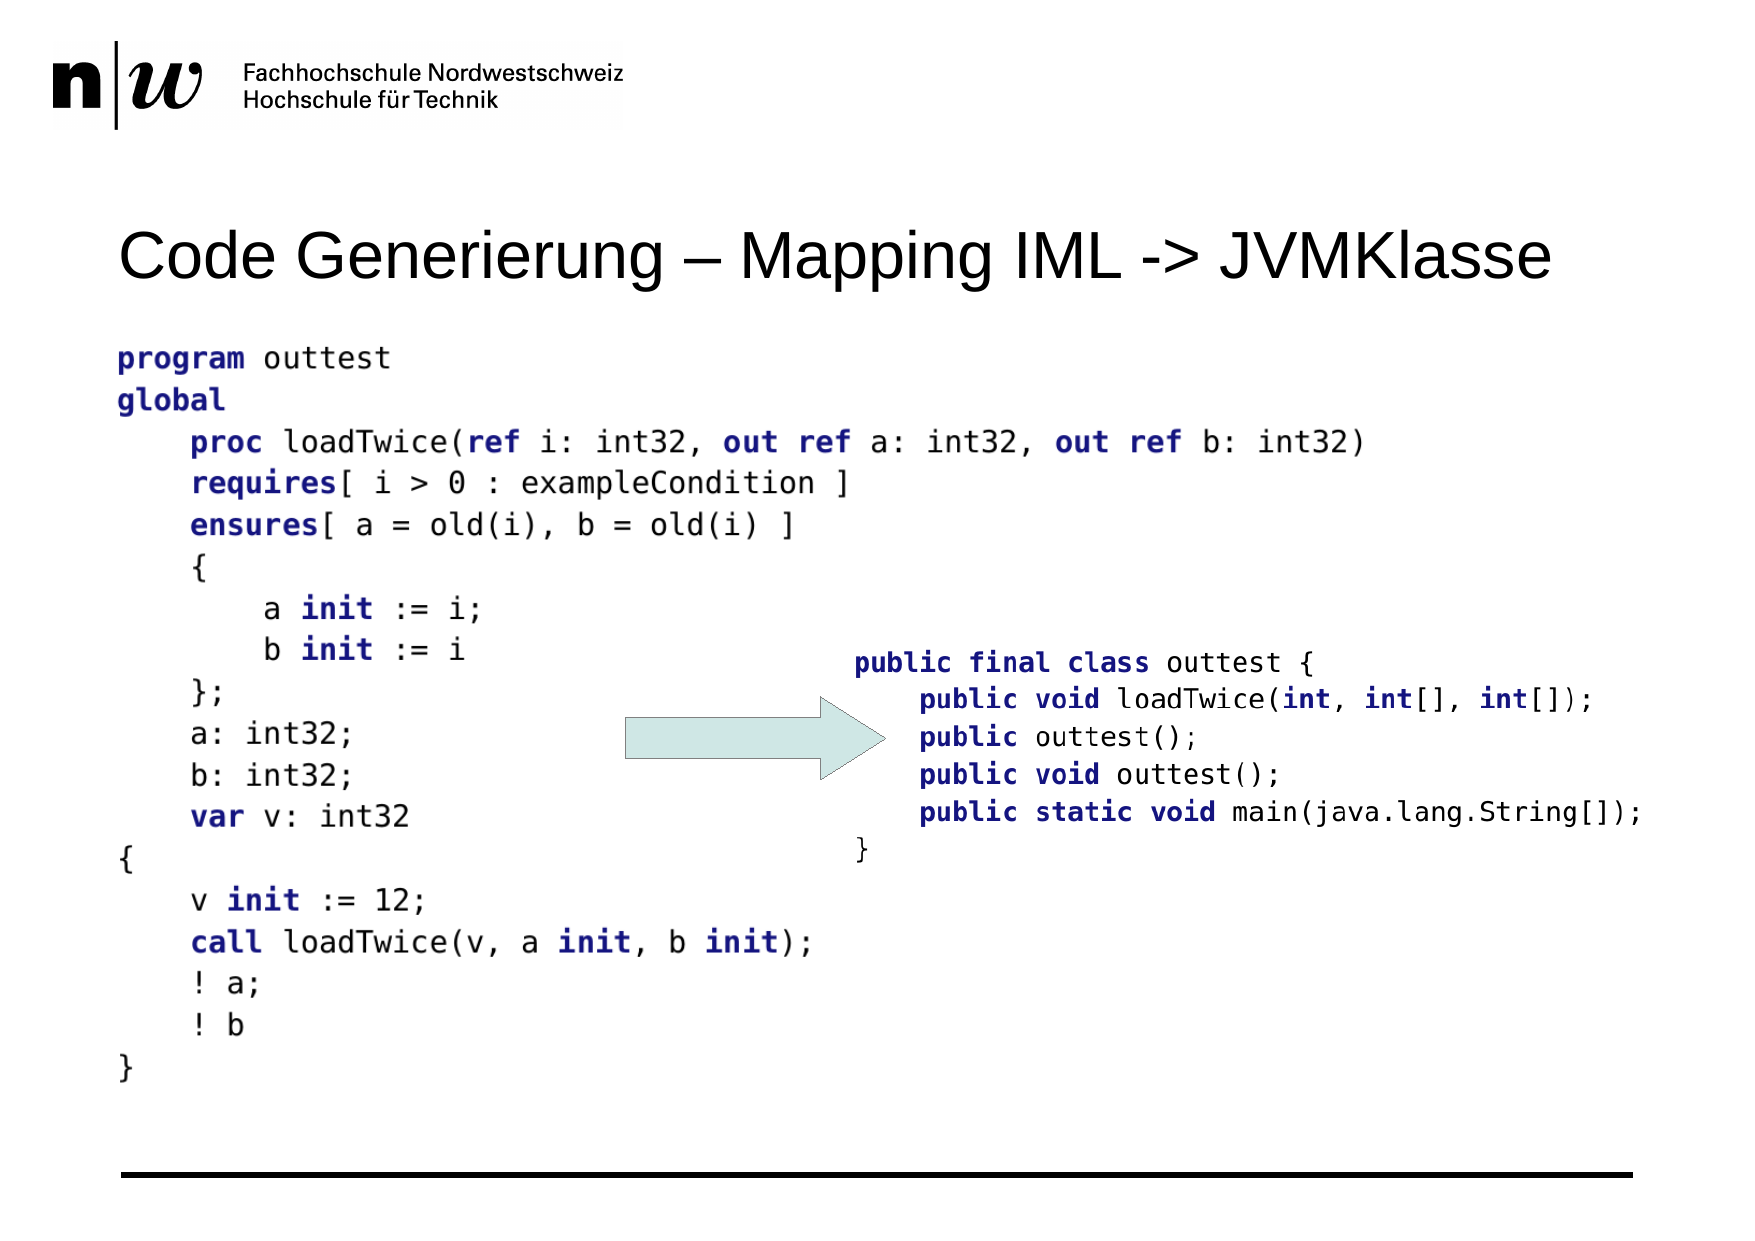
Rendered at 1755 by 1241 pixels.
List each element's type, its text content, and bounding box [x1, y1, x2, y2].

text_box [625, 696, 886, 780]
picture [106, 342, 1654, 1093]
picture [53, 41, 623, 130]
text_box Code Generierung – Mapping IML -> JVMKlasse [118, 212, 1606, 296]
